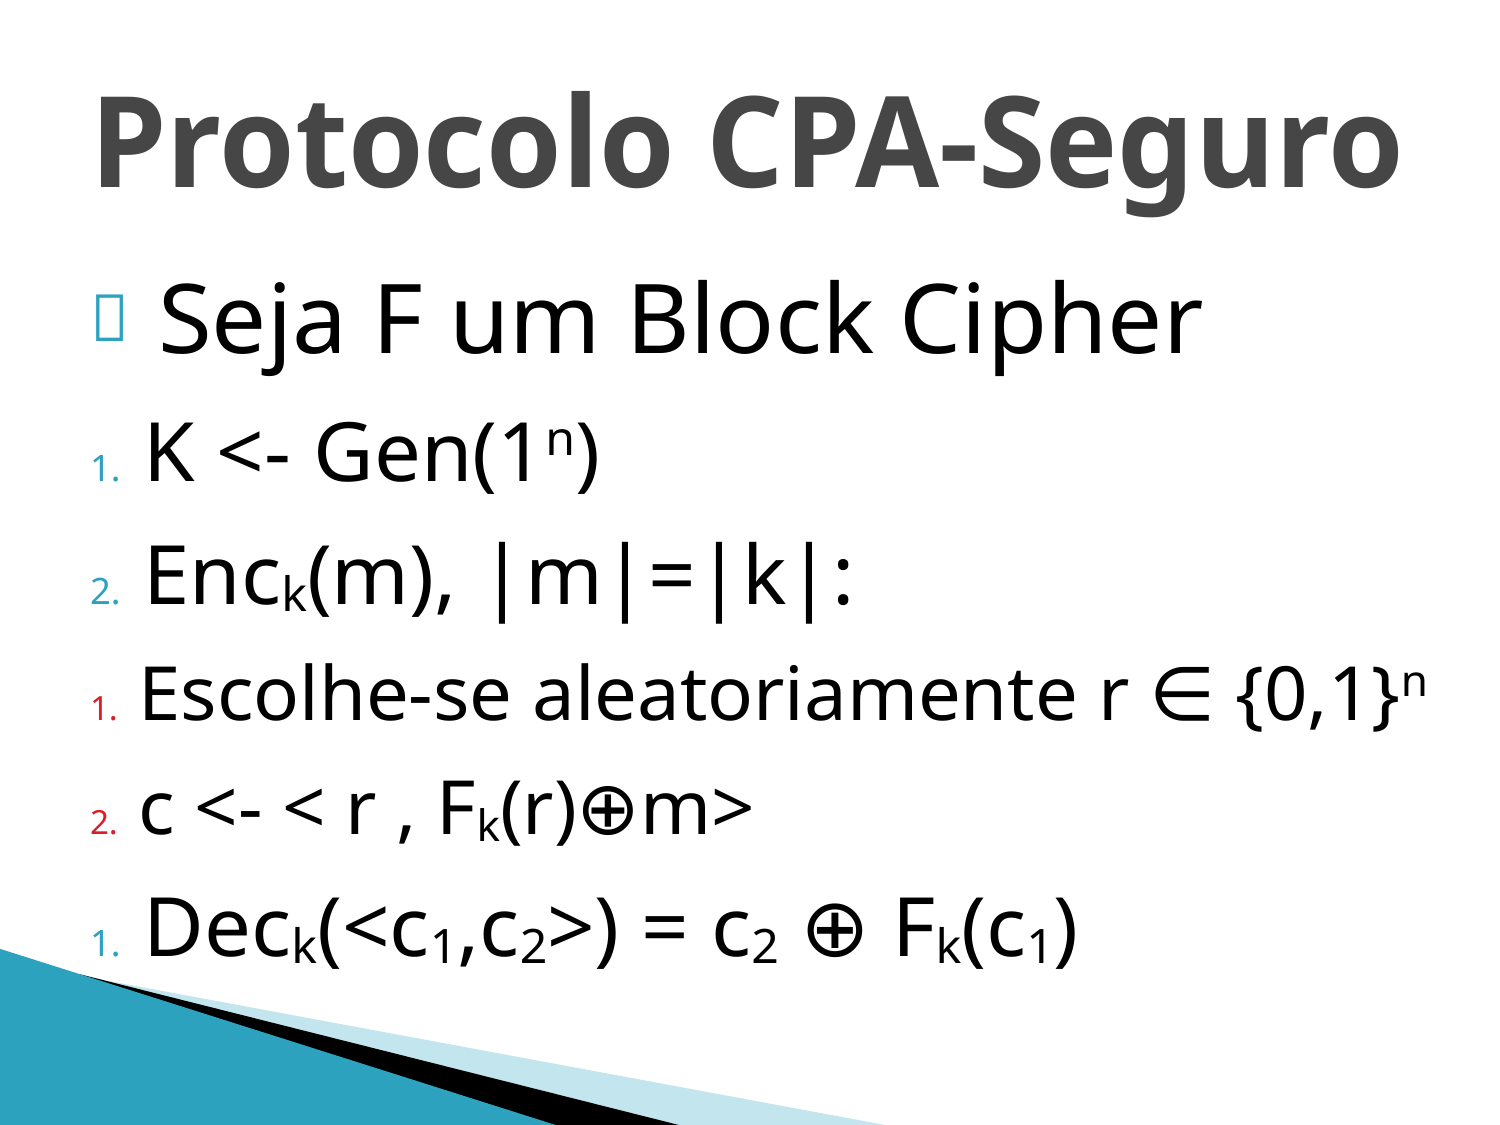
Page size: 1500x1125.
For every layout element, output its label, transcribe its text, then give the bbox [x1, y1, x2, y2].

list Seja F um Block Cipher K <- Gen(1n) Enck(m), |m|=|k|: Escolhe-se aleatoriamente r ∈ {0,1}n c <- < r , Fk(r)⊕m> Deck(<c1,c2>) = c2 ⊕ Fk(c1) [75, 243, 1426, 986]
title Protocolo CPA-Seguro [75, 45, 1426, 233]
